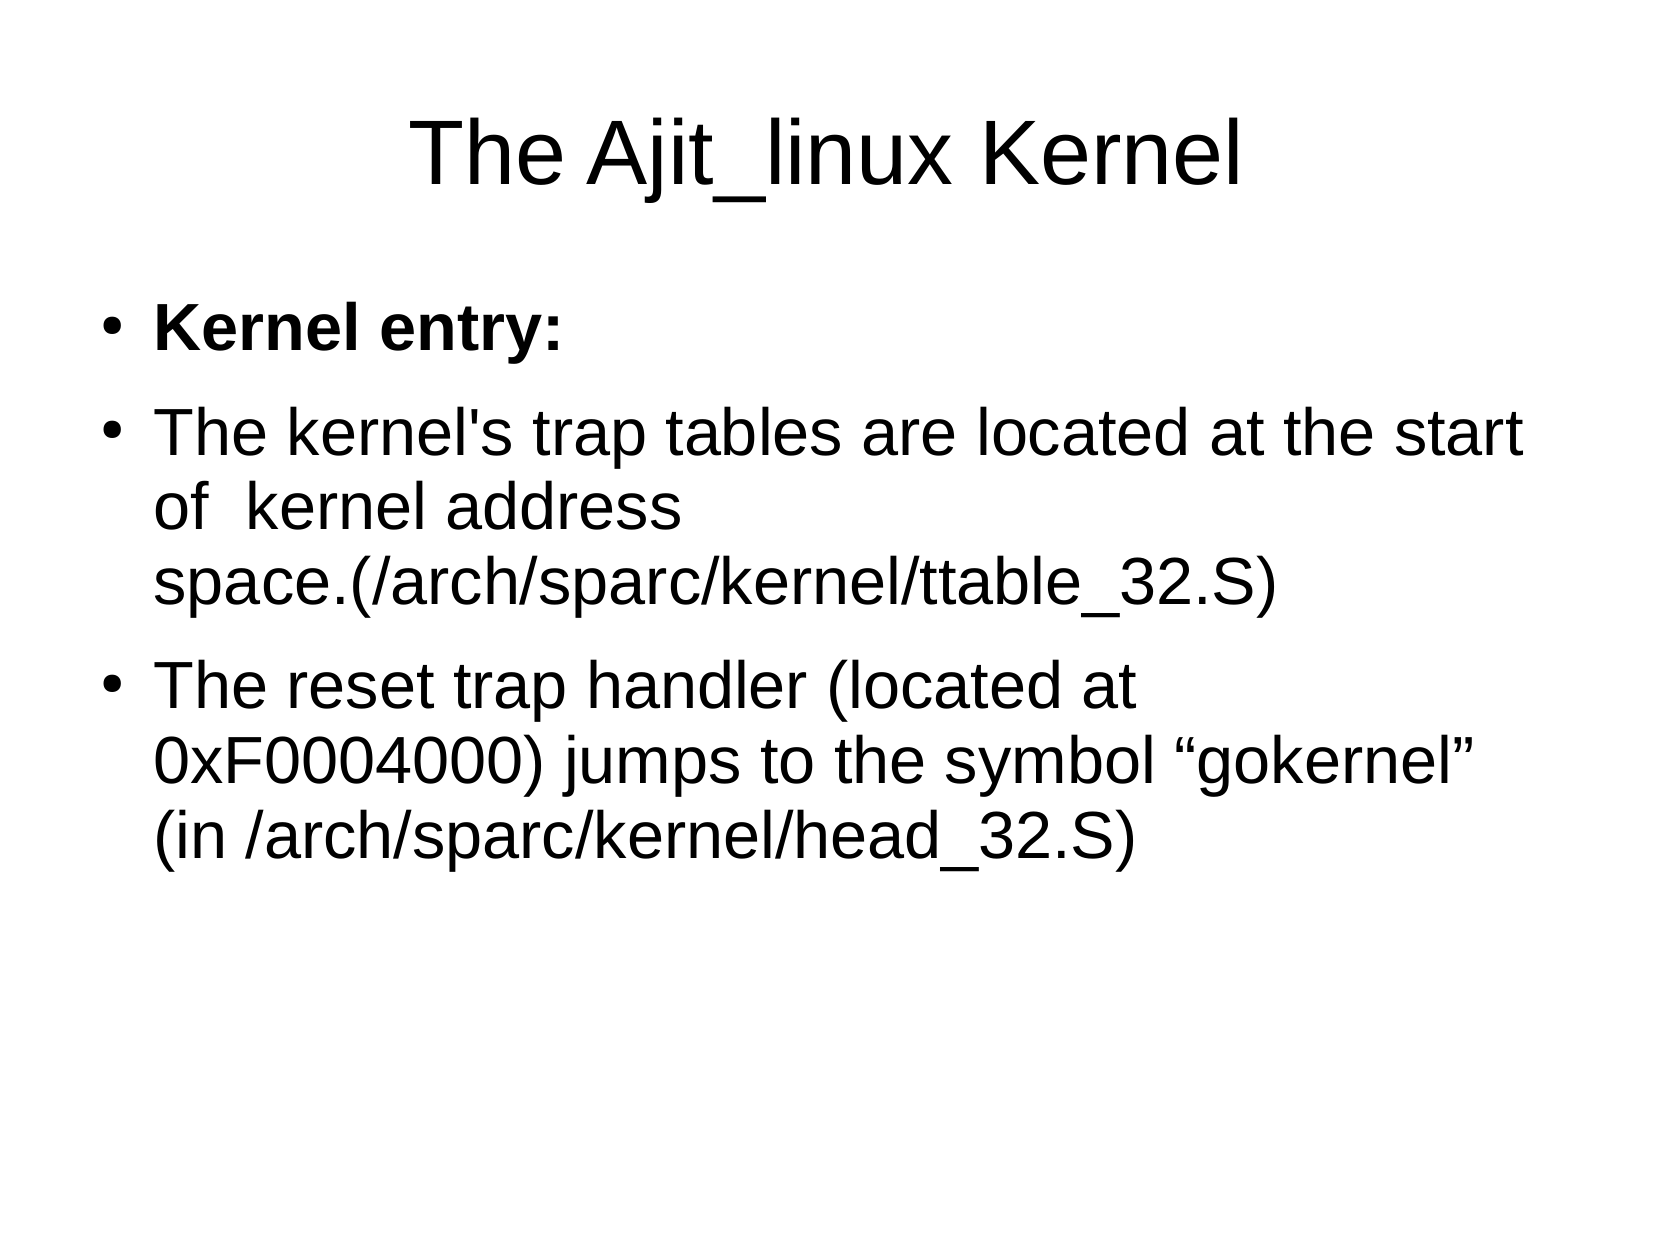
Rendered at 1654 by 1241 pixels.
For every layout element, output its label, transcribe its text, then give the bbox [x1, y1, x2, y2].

title The Ajit_linux Kernel [82, 49, 1571, 257]
list Kernel entry: The kernel's trap tables are located at the start of kernel address space.(/arch/sparc/kernel/ttable_32.S) The reset trap handler (located at 0xF0004000) jumps to the symbol “gokernel” (in /arch/sparc/kernel/head_32.S) [82, 290, 1538, 1182]
